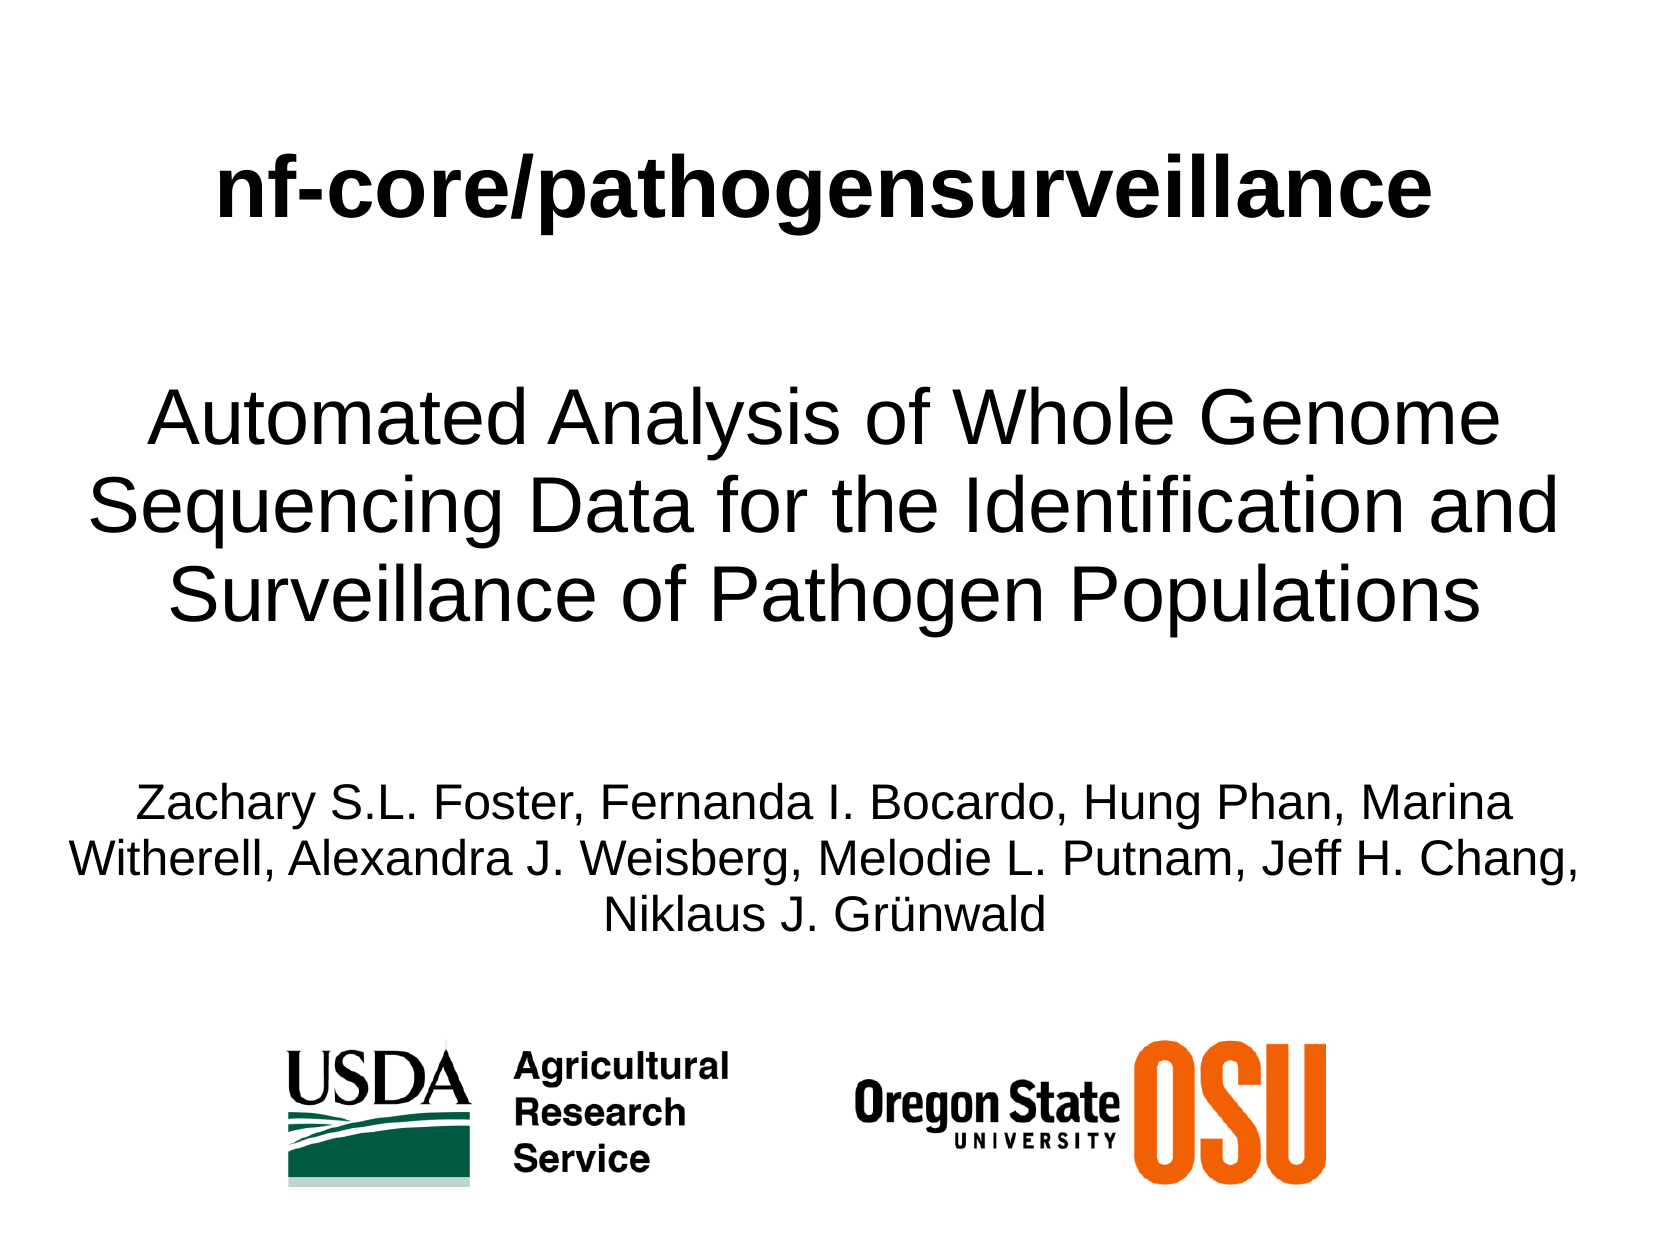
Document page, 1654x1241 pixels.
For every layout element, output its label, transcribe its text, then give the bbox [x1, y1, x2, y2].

text_box nf-core/pathogensurveillance Automated Analysis of Whole Genome Sequencing Data for the Identification and Surveillance of Pathogen Populations Zachary S.L. Foster, Fernanda I. Bocardo, Hung Phan, Marina Witherell, Alexandra J. Weisberg, Melodie L. Putnam, Jeff H. Chang, Niklaus J. Grünwald [18, 130, 1632, 950]
picture [286, 1026, 1326, 1199]
